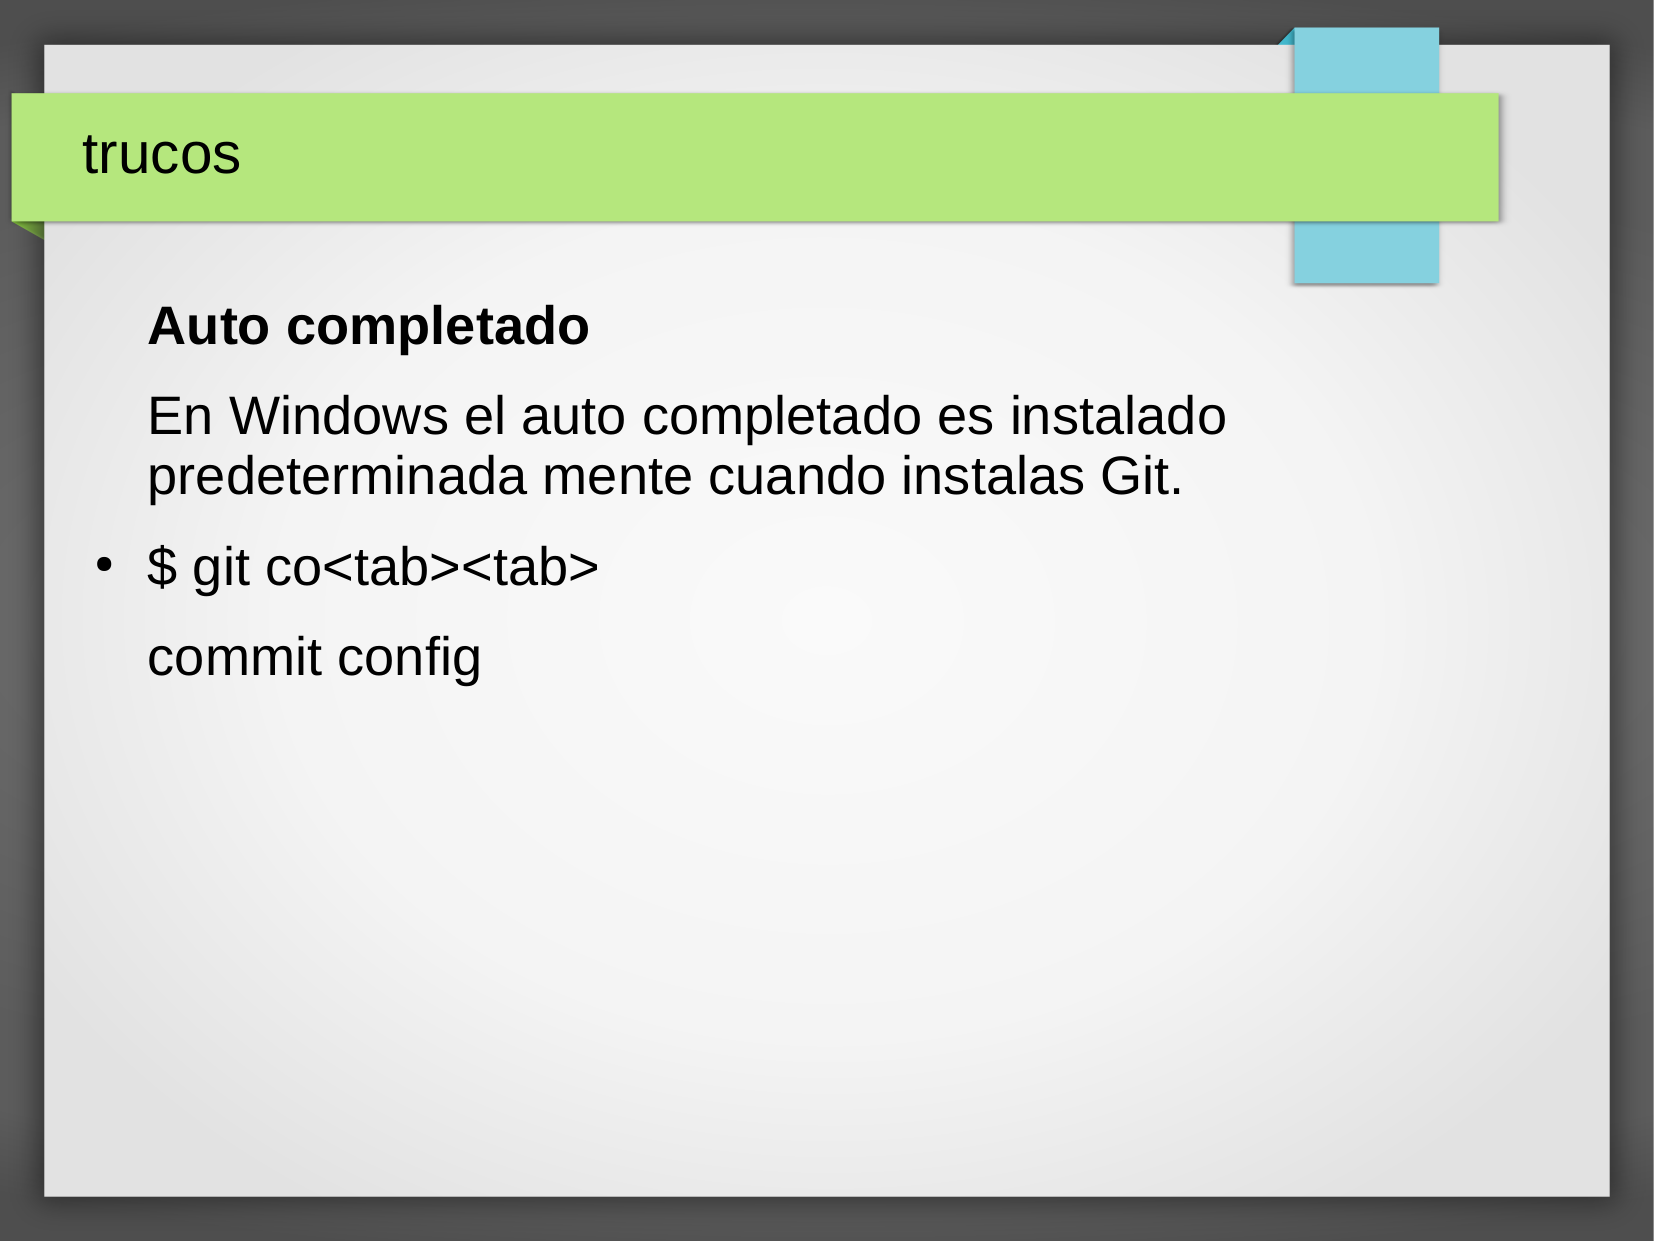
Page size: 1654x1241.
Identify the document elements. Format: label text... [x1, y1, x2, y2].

picture [0, 0, 1654, 1241]
title trucos [82, 94, 1264, 213]
list Auto completado En Windows el auto completado es instalado predeterminada mente cuando instalas Git. $ git co<tab><tab> commit config [76, 295, 1565, 1015]
